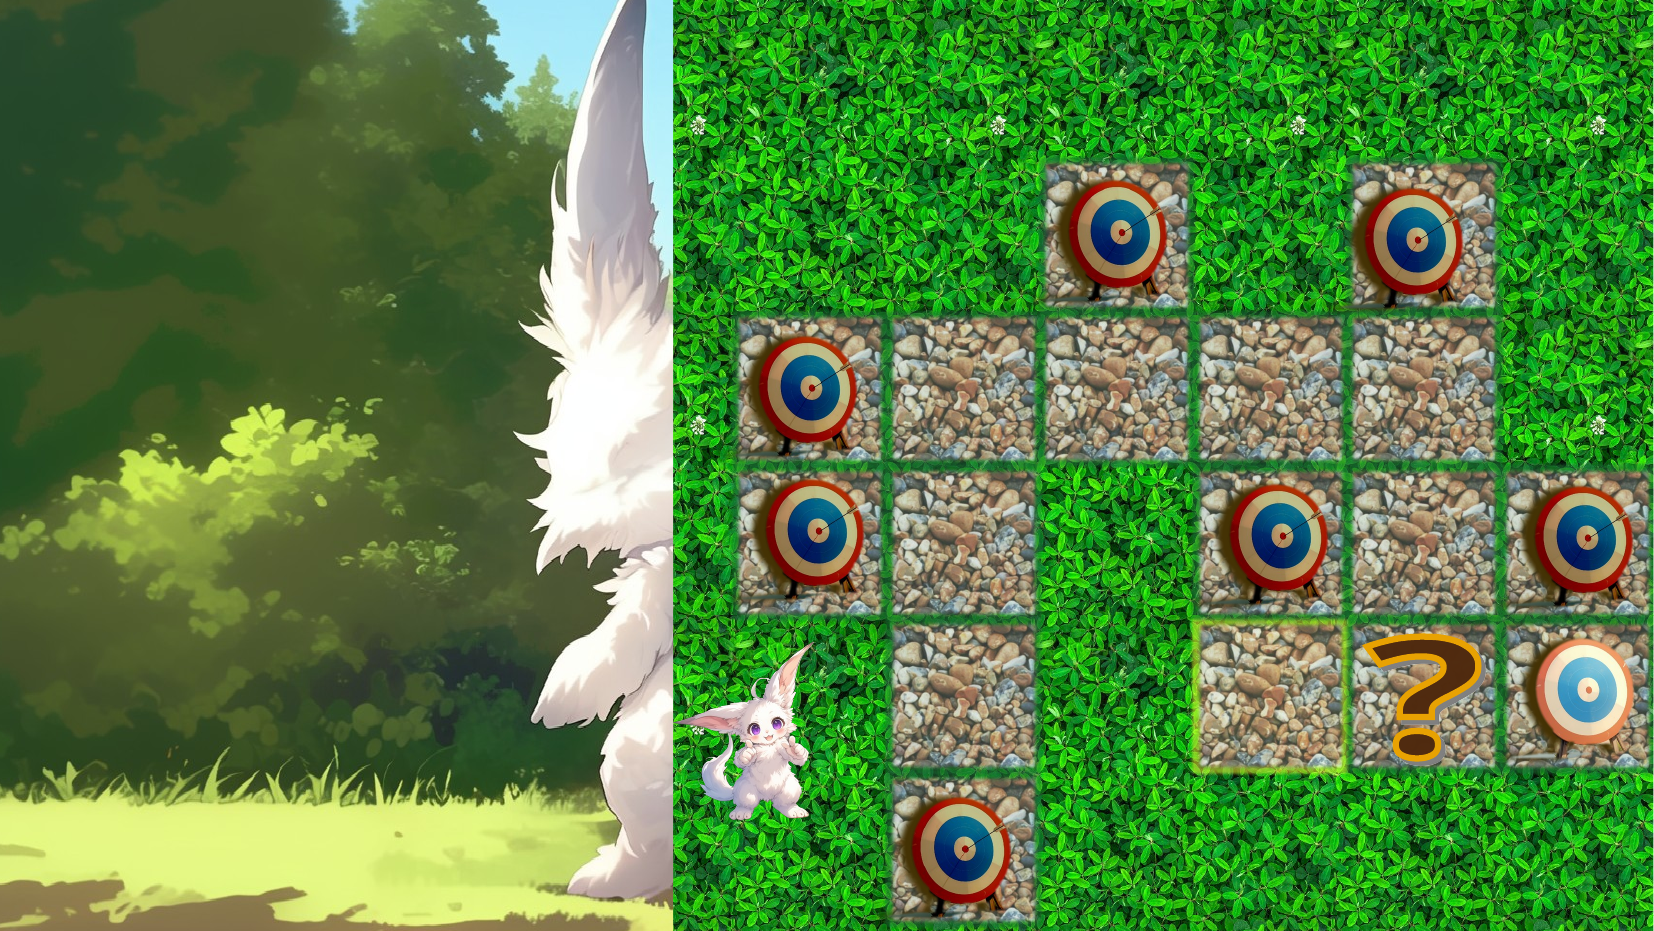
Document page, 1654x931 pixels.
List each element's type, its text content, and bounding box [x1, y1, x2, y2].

text_box [1198, 606, 1344, 616]
picture [1509, 457, 1654, 608]
text_box [737, 601, 883, 616]
picture [1204, 455, 1355, 606]
text_box [1490, 162, 1497, 309]
text_box [1351, 623, 1497, 769]
text_box [1351, 316, 1497, 462]
text_box [890, 315, 1037, 462]
text_box [1201, 627, 1340, 765]
text_box [890, 623, 1037, 768]
text_box ? [1395, 730, 1439, 759]
text_box [1507, 608, 1651, 614]
picture [886, 768, 1037, 919]
picture [733, 307, 891, 601]
picture [1339, 159, 1490, 310]
text_box [893, 919, 1037, 923]
picture [1043, 152, 1194, 303]
picture [0, 0, 854, 931]
text_box [674, 0, 1654, 931]
text_box [1044, 316, 1190, 462]
text_box [1045, 303, 1190, 309]
text_box [891, 469, 1037, 616]
text_box [1197, 315, 1344, 456]
text_box ? [1367, 636, 1479, 718]
text_box [1351, 470, 1496, 616]
text_box [1505, 760, 1651, 769]
picture [1510, 620, 1654, 760]
